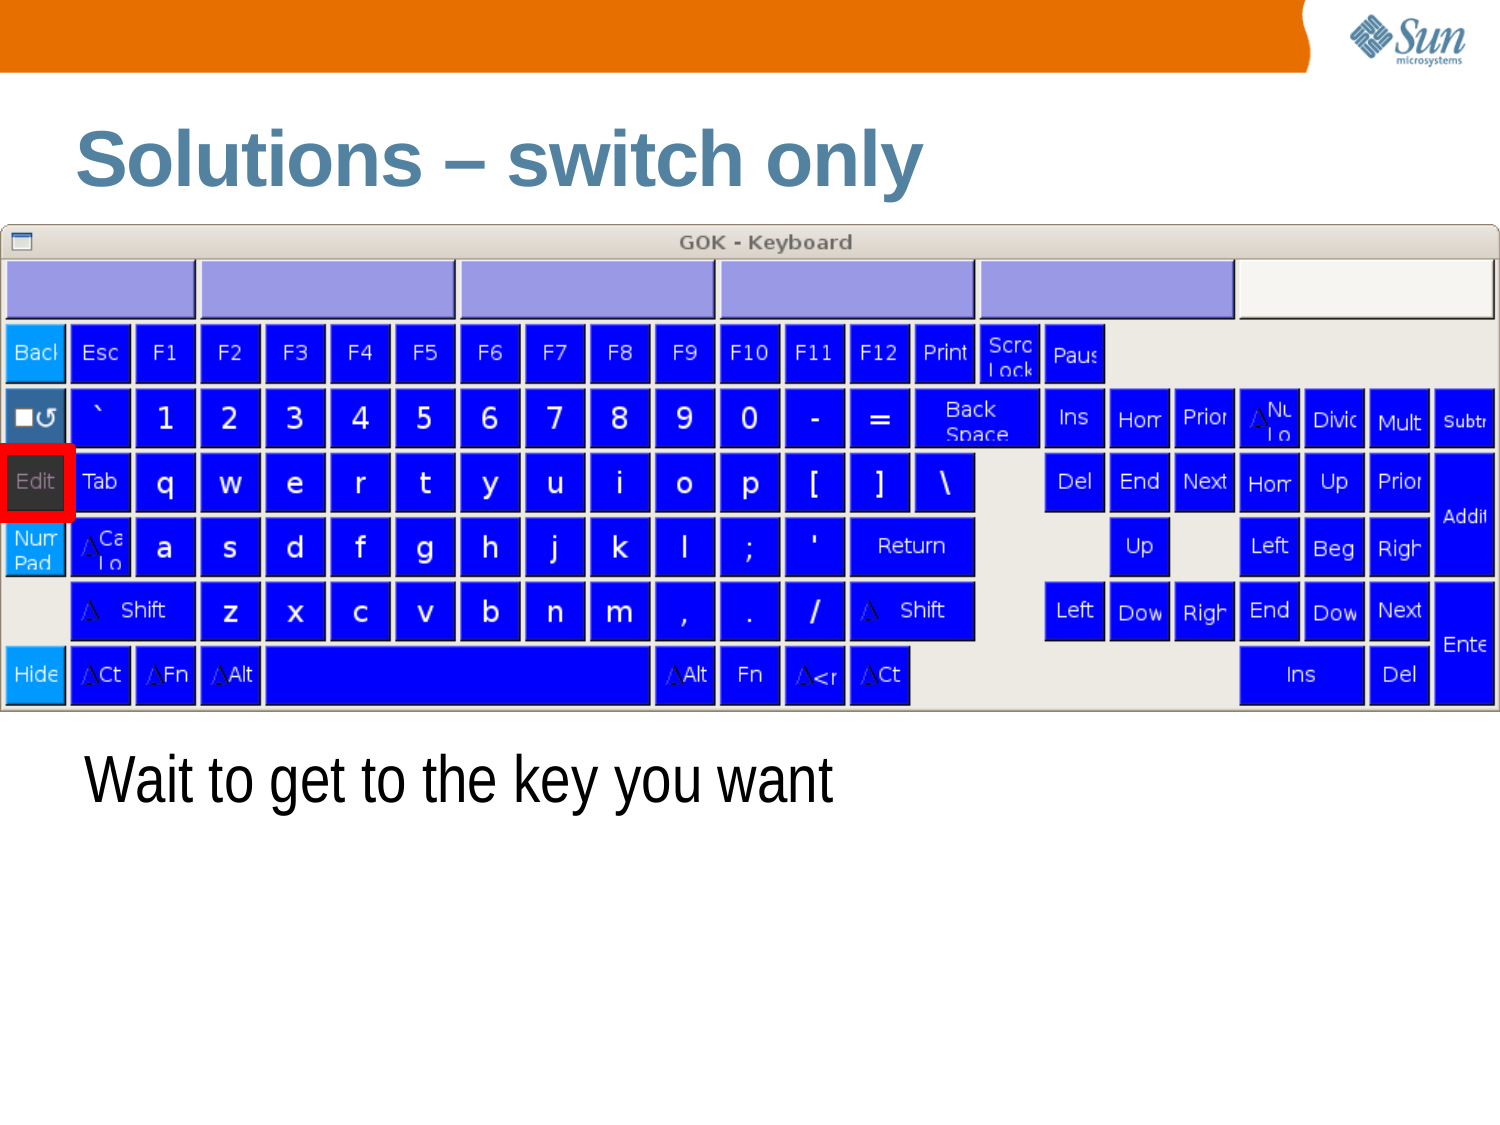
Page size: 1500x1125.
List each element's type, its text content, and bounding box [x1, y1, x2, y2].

title Solutions – switch only [75, 122, 1438, 224]
picture [0, 224, 1500, 712]
list Wait to get to the key you want [64, 750, 1402, 1016]
picture [7, 455, 64, 511]
picture [0, 0, 1500, 75]
